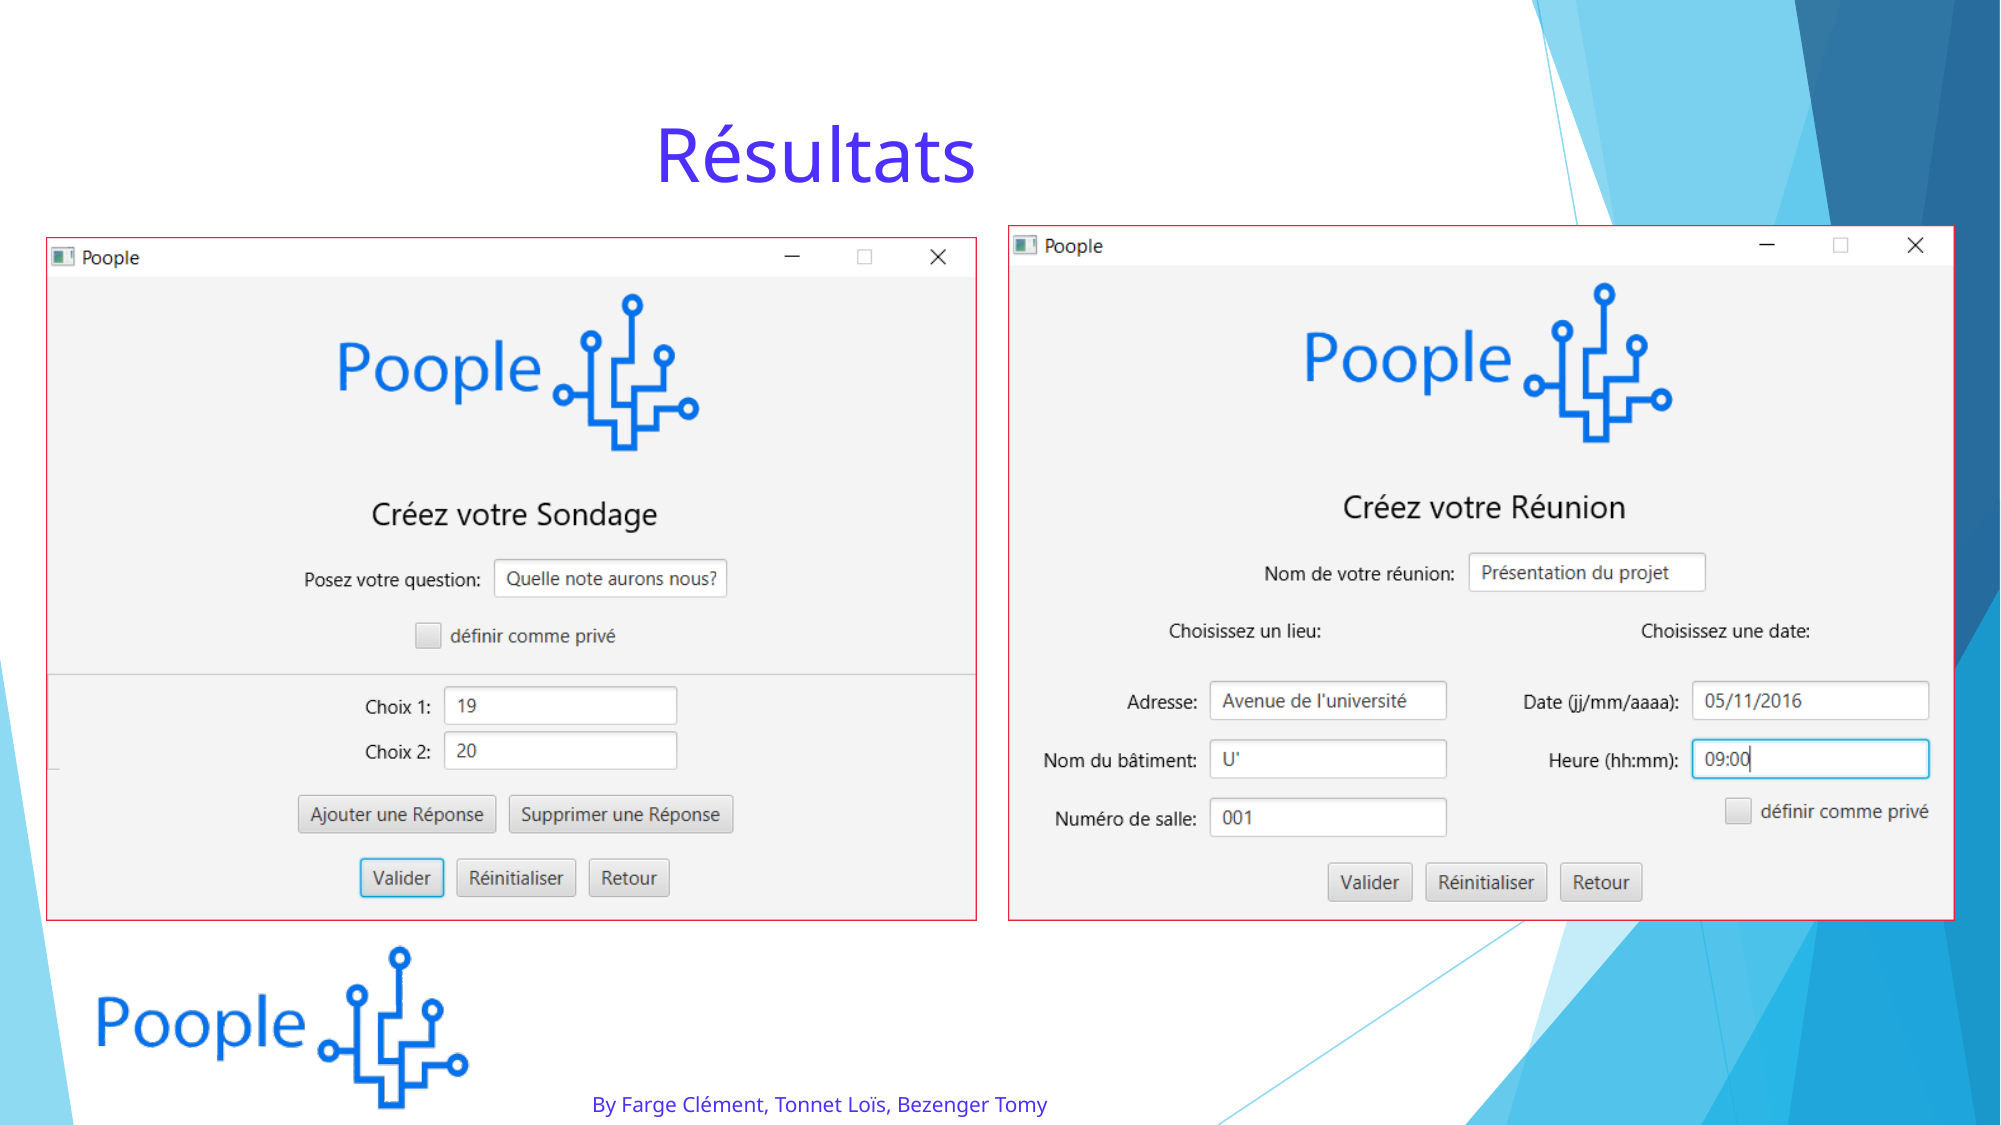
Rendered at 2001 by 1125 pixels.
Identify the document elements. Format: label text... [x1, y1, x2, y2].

text_box By Farge Clément, Tonnet Loïs, Bezenger Tomy [577, 1085, 1063, 1125]
picture [46, 237, 977, 921]
picture [1008, 225, 1955, 921]
picture [86, 929, 472, 1125]
title Résultats [111, 99, 1522, 317]
